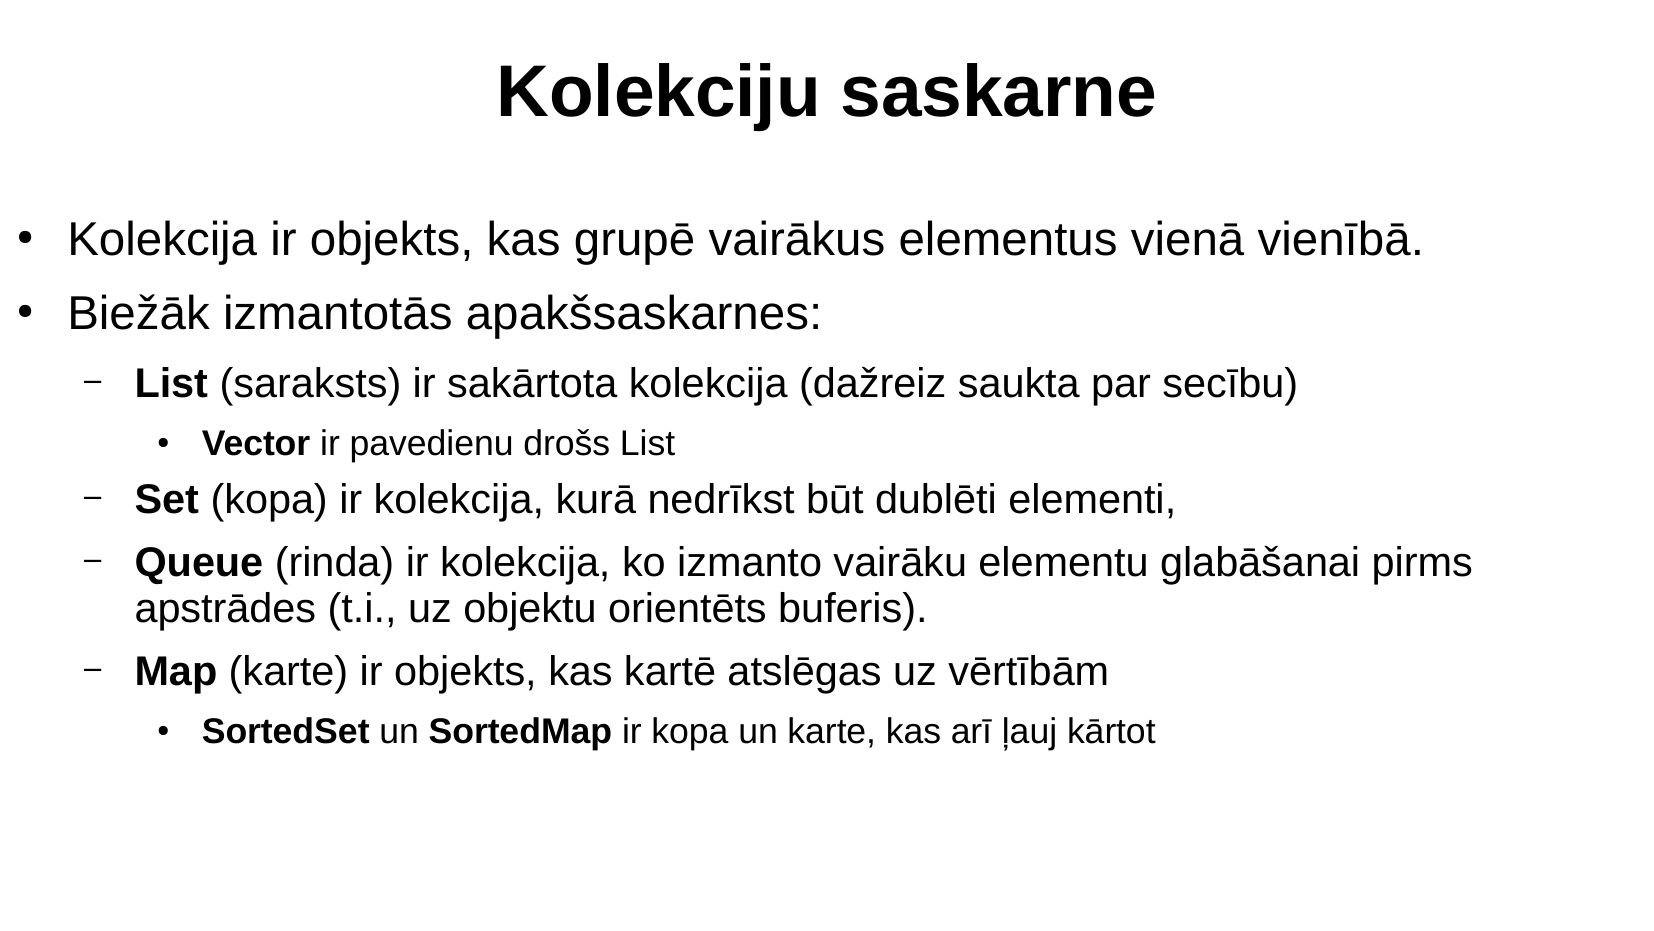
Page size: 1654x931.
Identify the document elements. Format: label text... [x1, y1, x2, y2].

list Kolekcija ir objekts, kas grupē vairākus elementus vienā vienībā. Biežāk izmantotās apakšsaskarnes: List (saraksts) ir sakārtota kolekcija (dažreiz saukta par secību) Vector ir pavedienu drošs List Set (kopa) ir kolekcija, kurā nedrīkst būt dublēti elementi, Queue (rinda) ir kolekcija, ko izmanto vairāku elementu glabāšanai pirms apstrādes (t.i., uz objektu orientēts buferis). Map (karte) ir objekts, kas kartē atslēgas uz vērtībām SortedSet un SortedMap ir kopa un karte, kas arī ļauj kārtot [0, 212, 1654, 753]
title Kolekciju saskarne [82, 37, 1571, 147]
